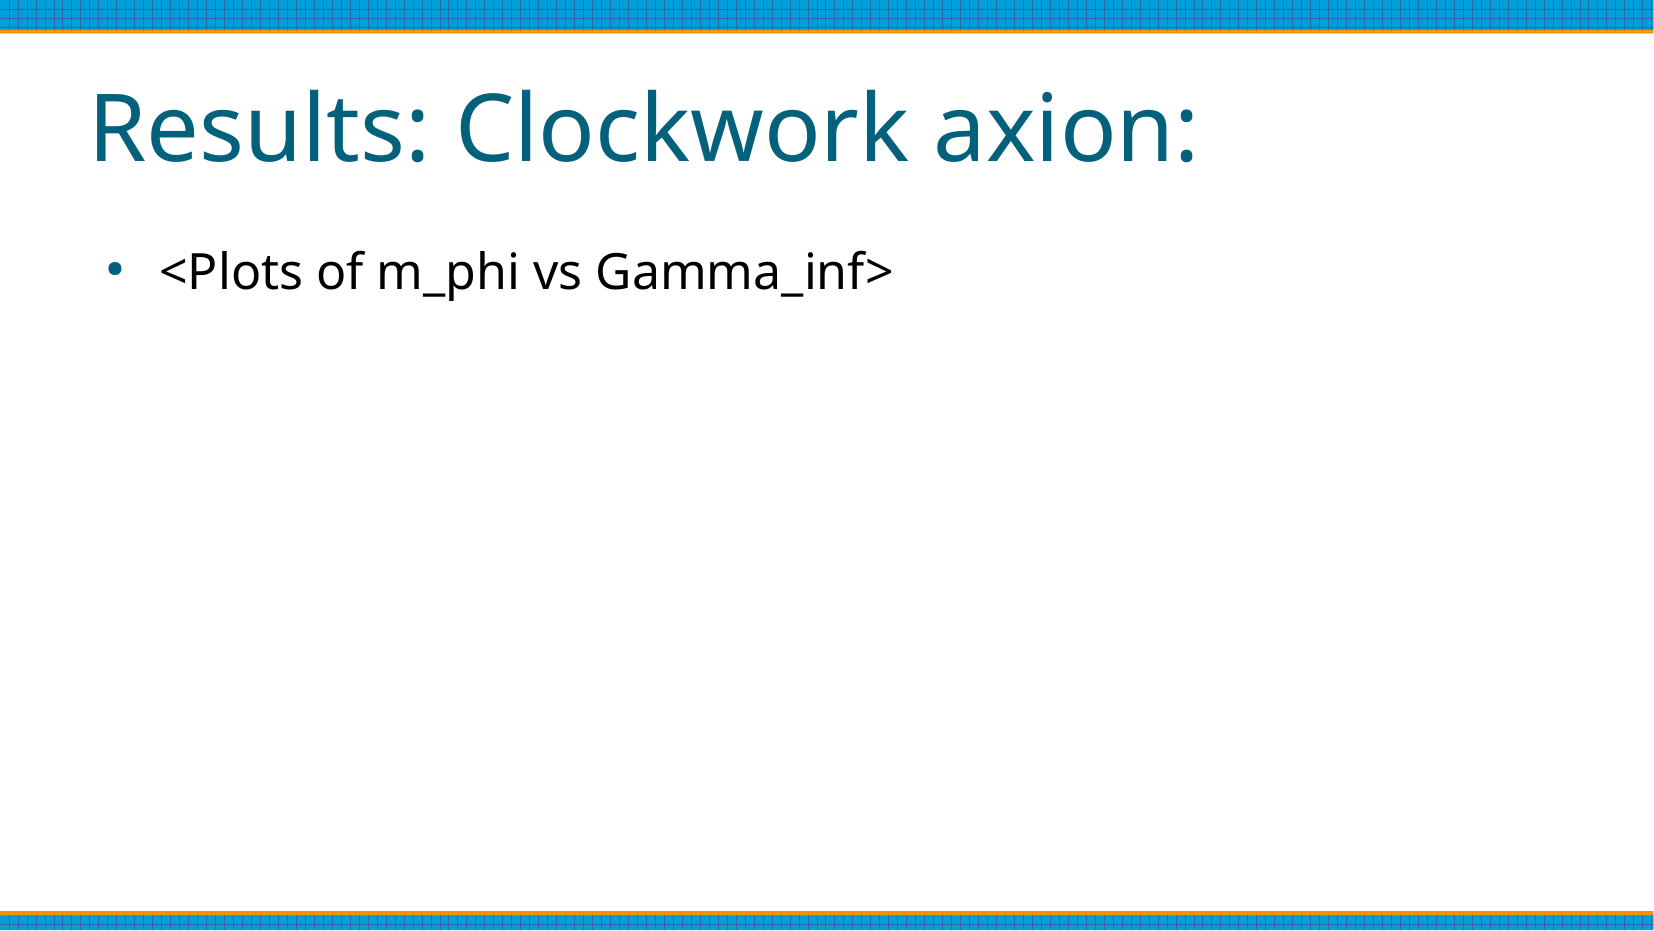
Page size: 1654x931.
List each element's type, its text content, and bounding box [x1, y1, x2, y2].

title Results: Clockwork axion: [88, 44, 1565, 207]
list <Plots of m_phi vs Gamma_inf> [88, 236, 1565, 901]
